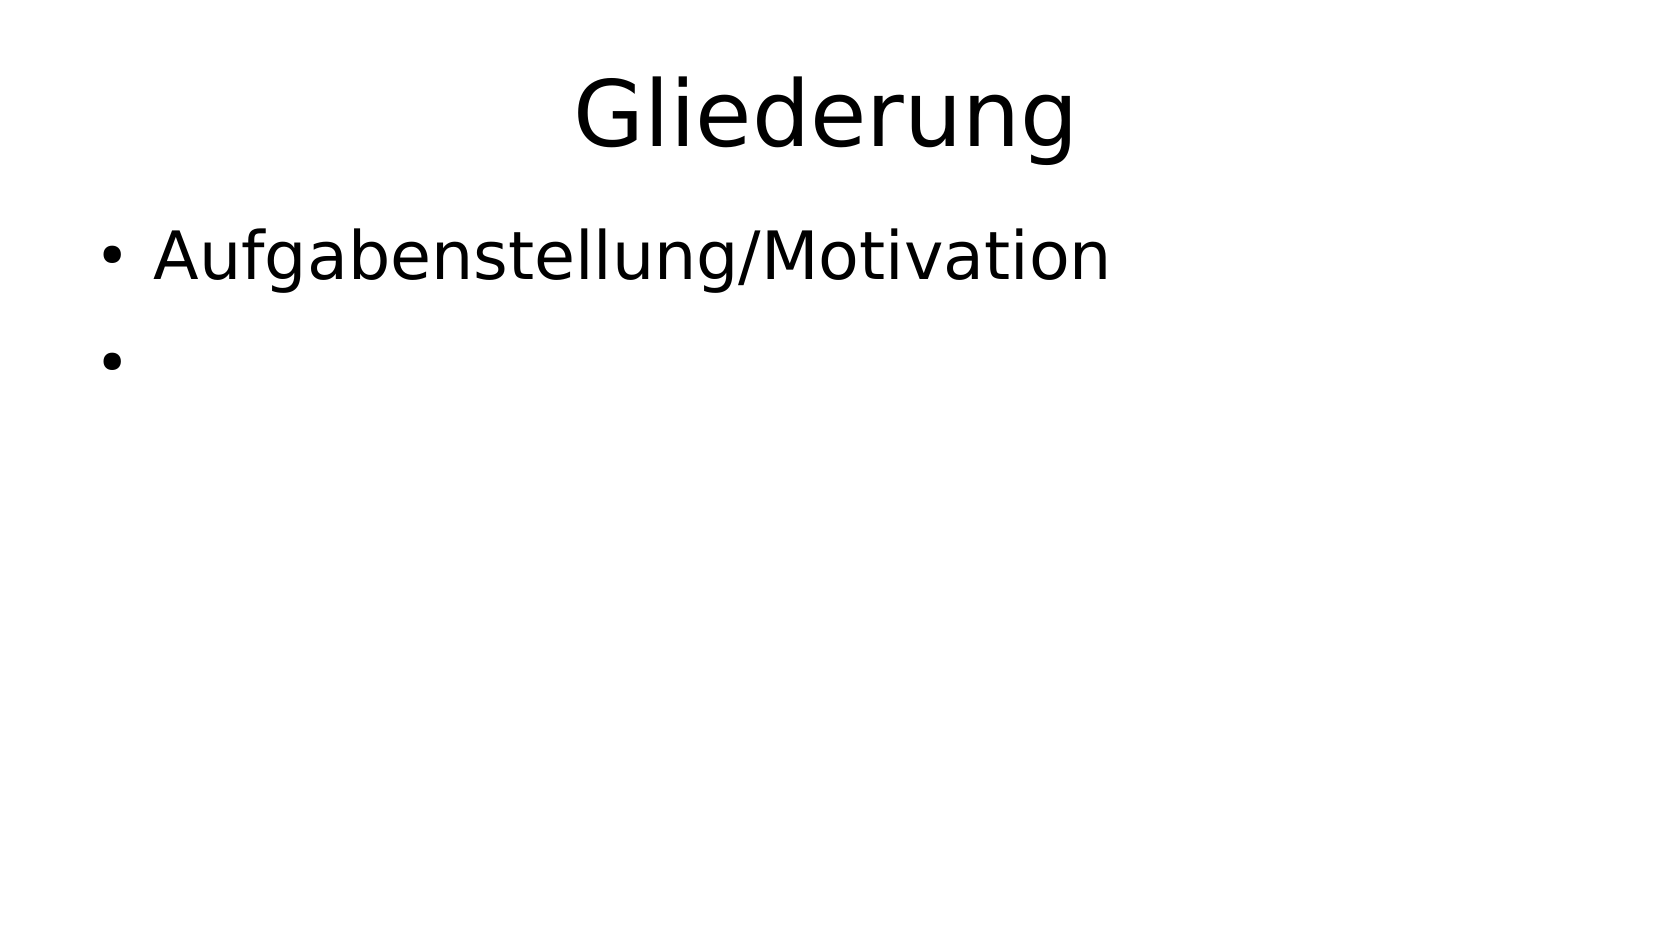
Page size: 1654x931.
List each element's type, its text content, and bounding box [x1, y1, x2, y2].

title Gliederung [82, 37, 1571, 193]
list Aufgabenstellung/Motivation [82, 217, 1571, 758]
